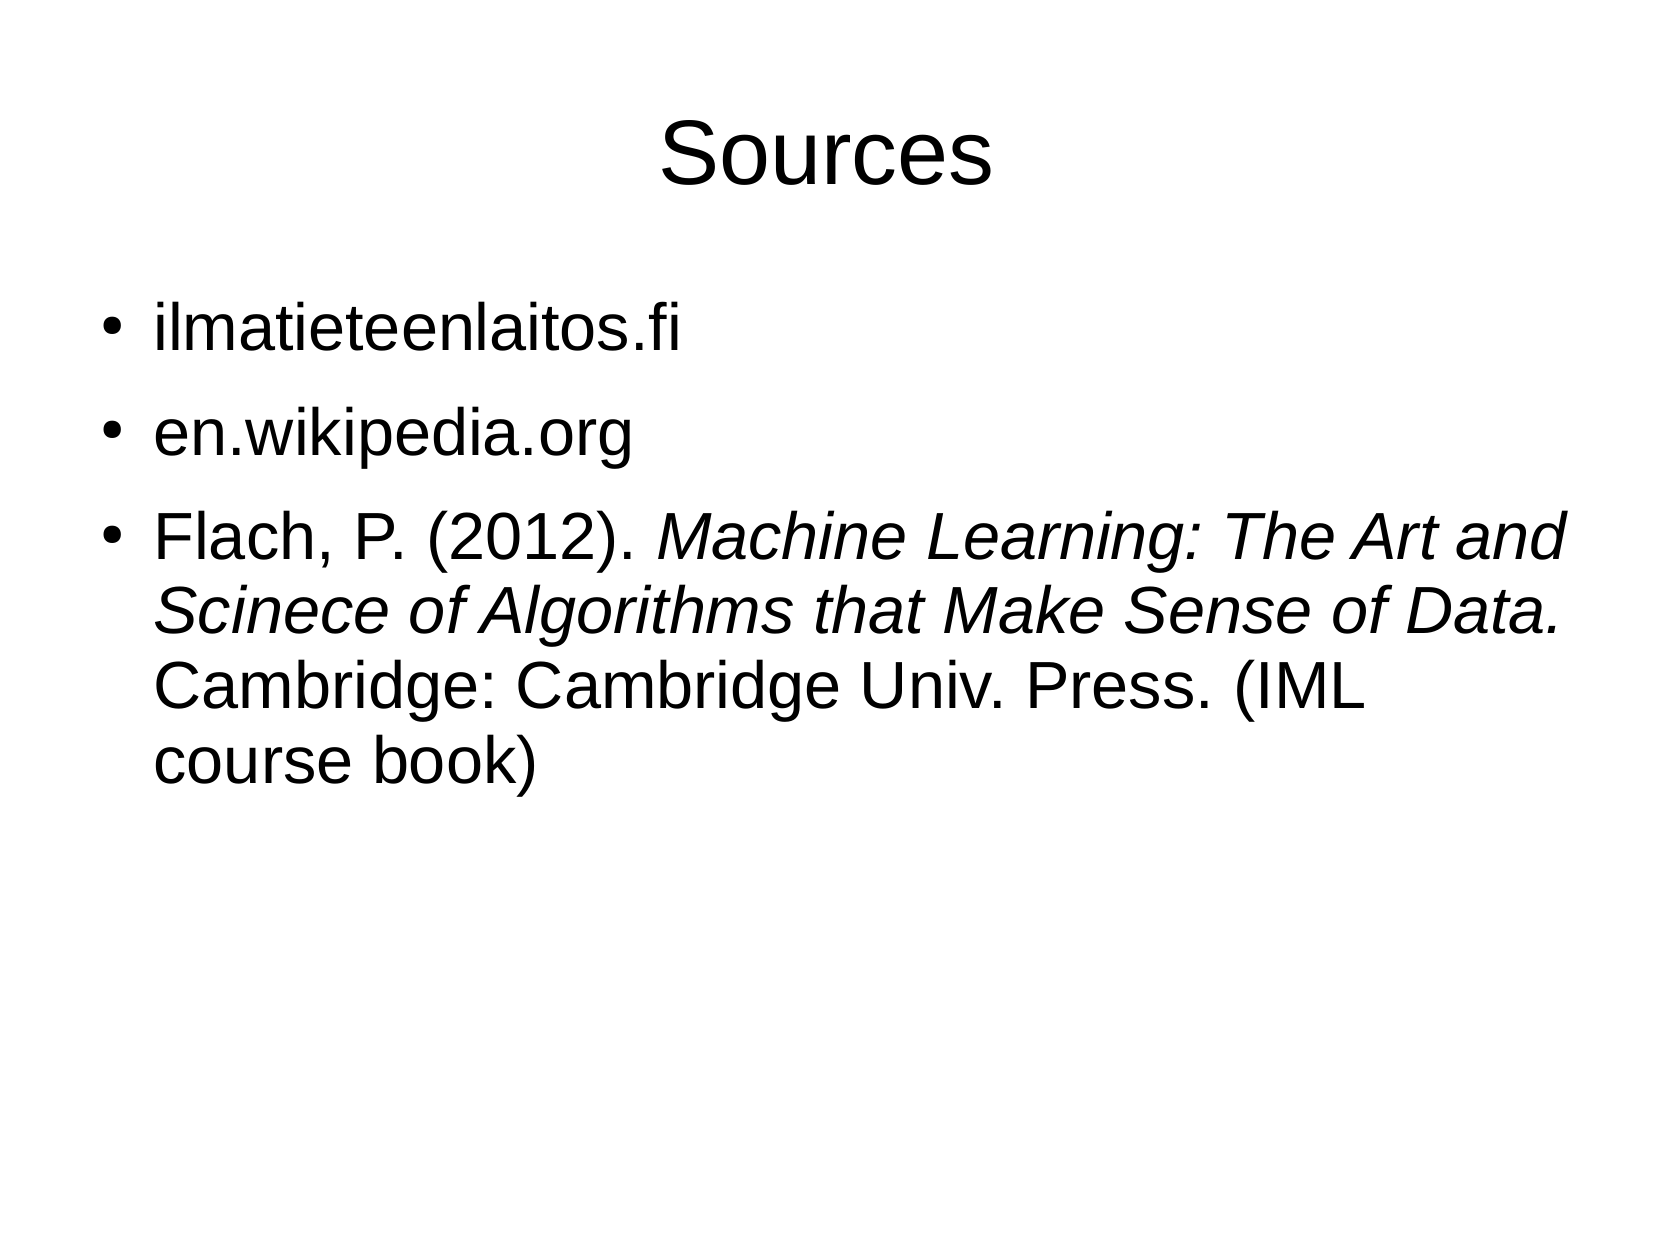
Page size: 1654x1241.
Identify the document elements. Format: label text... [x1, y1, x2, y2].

title Sources [82, 49, 1571, 257]
list ilmatieteenlaitos.fi en.wikipedia.org Flach, P. (2012). Machine Learning: The Art and Scinece of Algorithms that Make Sense of Data. Cambridge: Cambridge Univ. Press. (IML course book) [82, 290, 1571, 1010]
